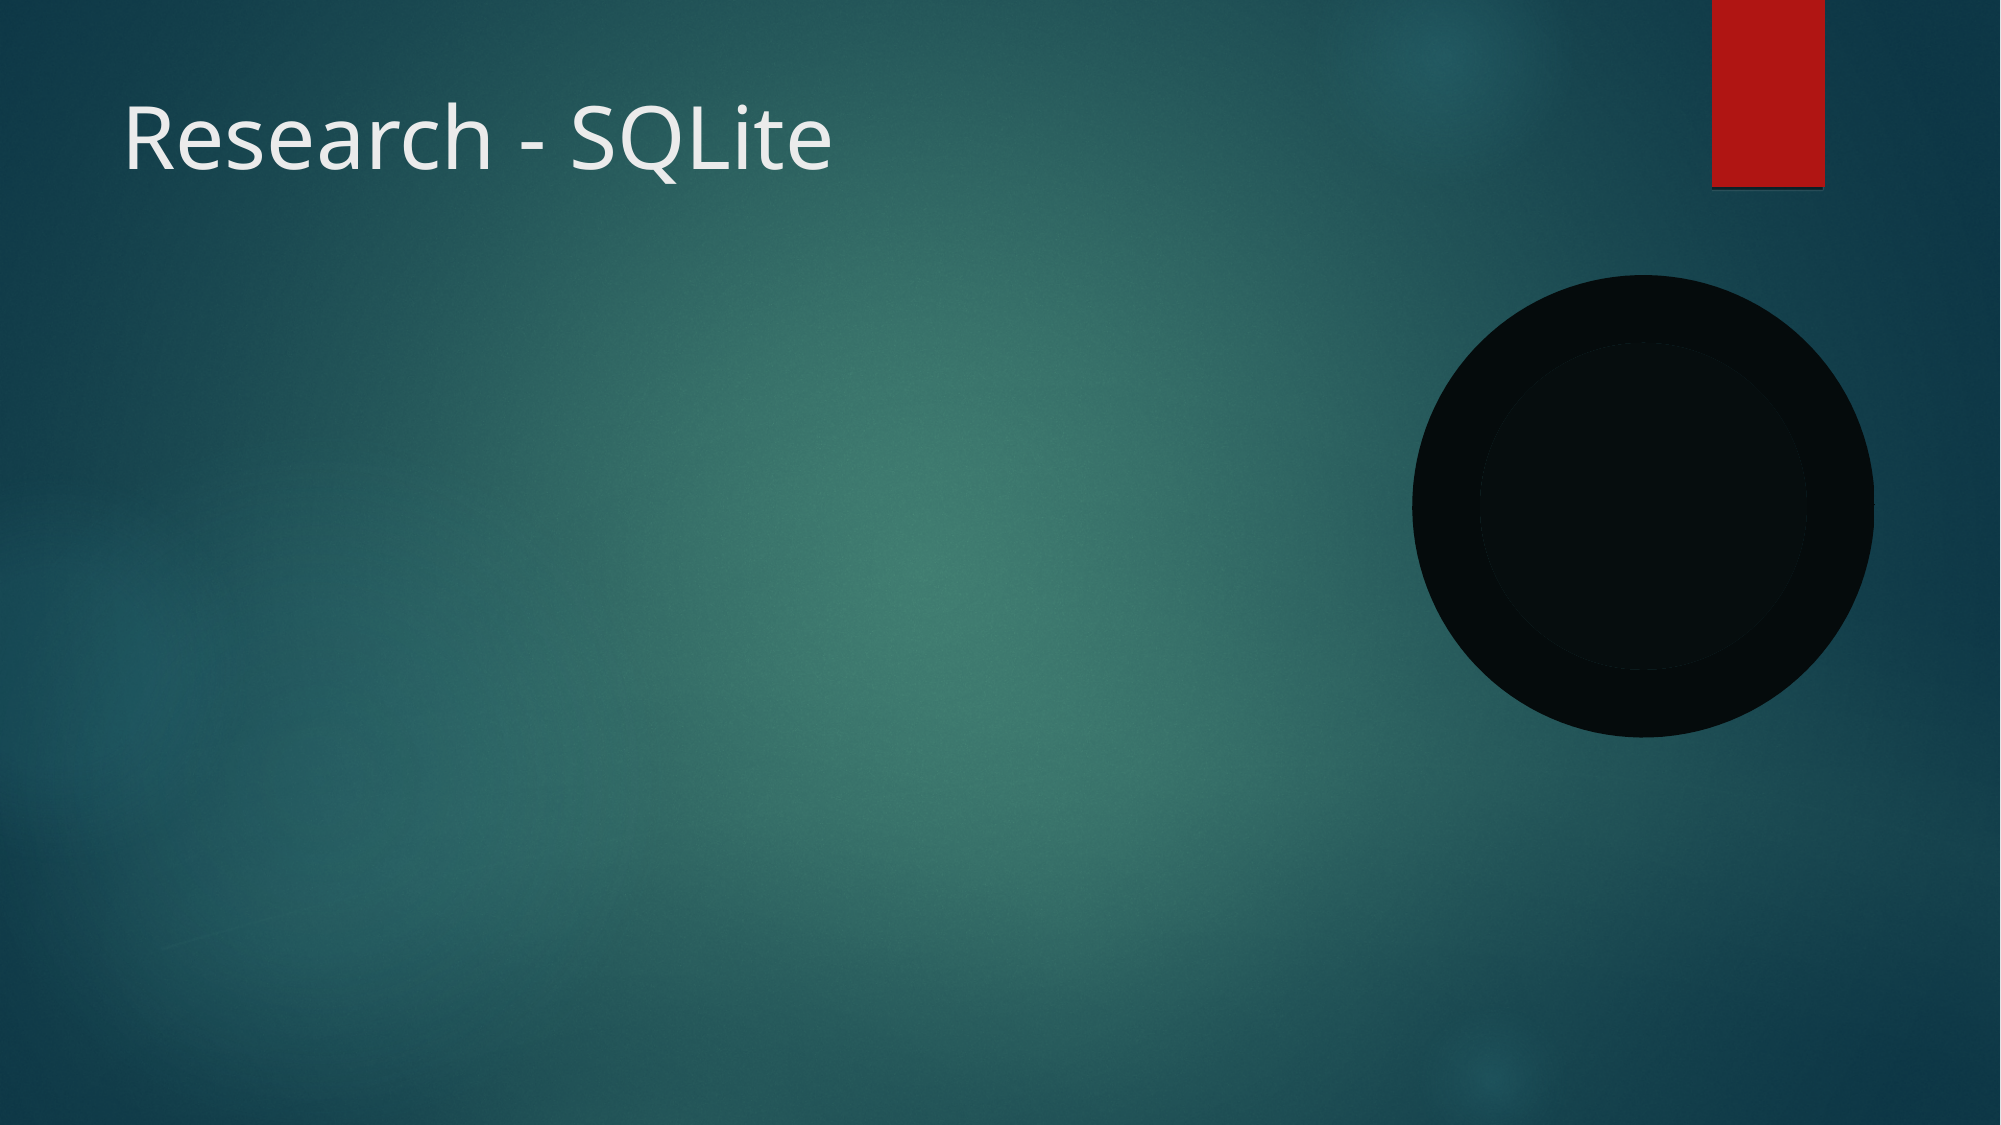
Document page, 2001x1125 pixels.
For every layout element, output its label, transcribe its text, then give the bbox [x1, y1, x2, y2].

title Research - SQLite [106, 74, 1649, 305]
